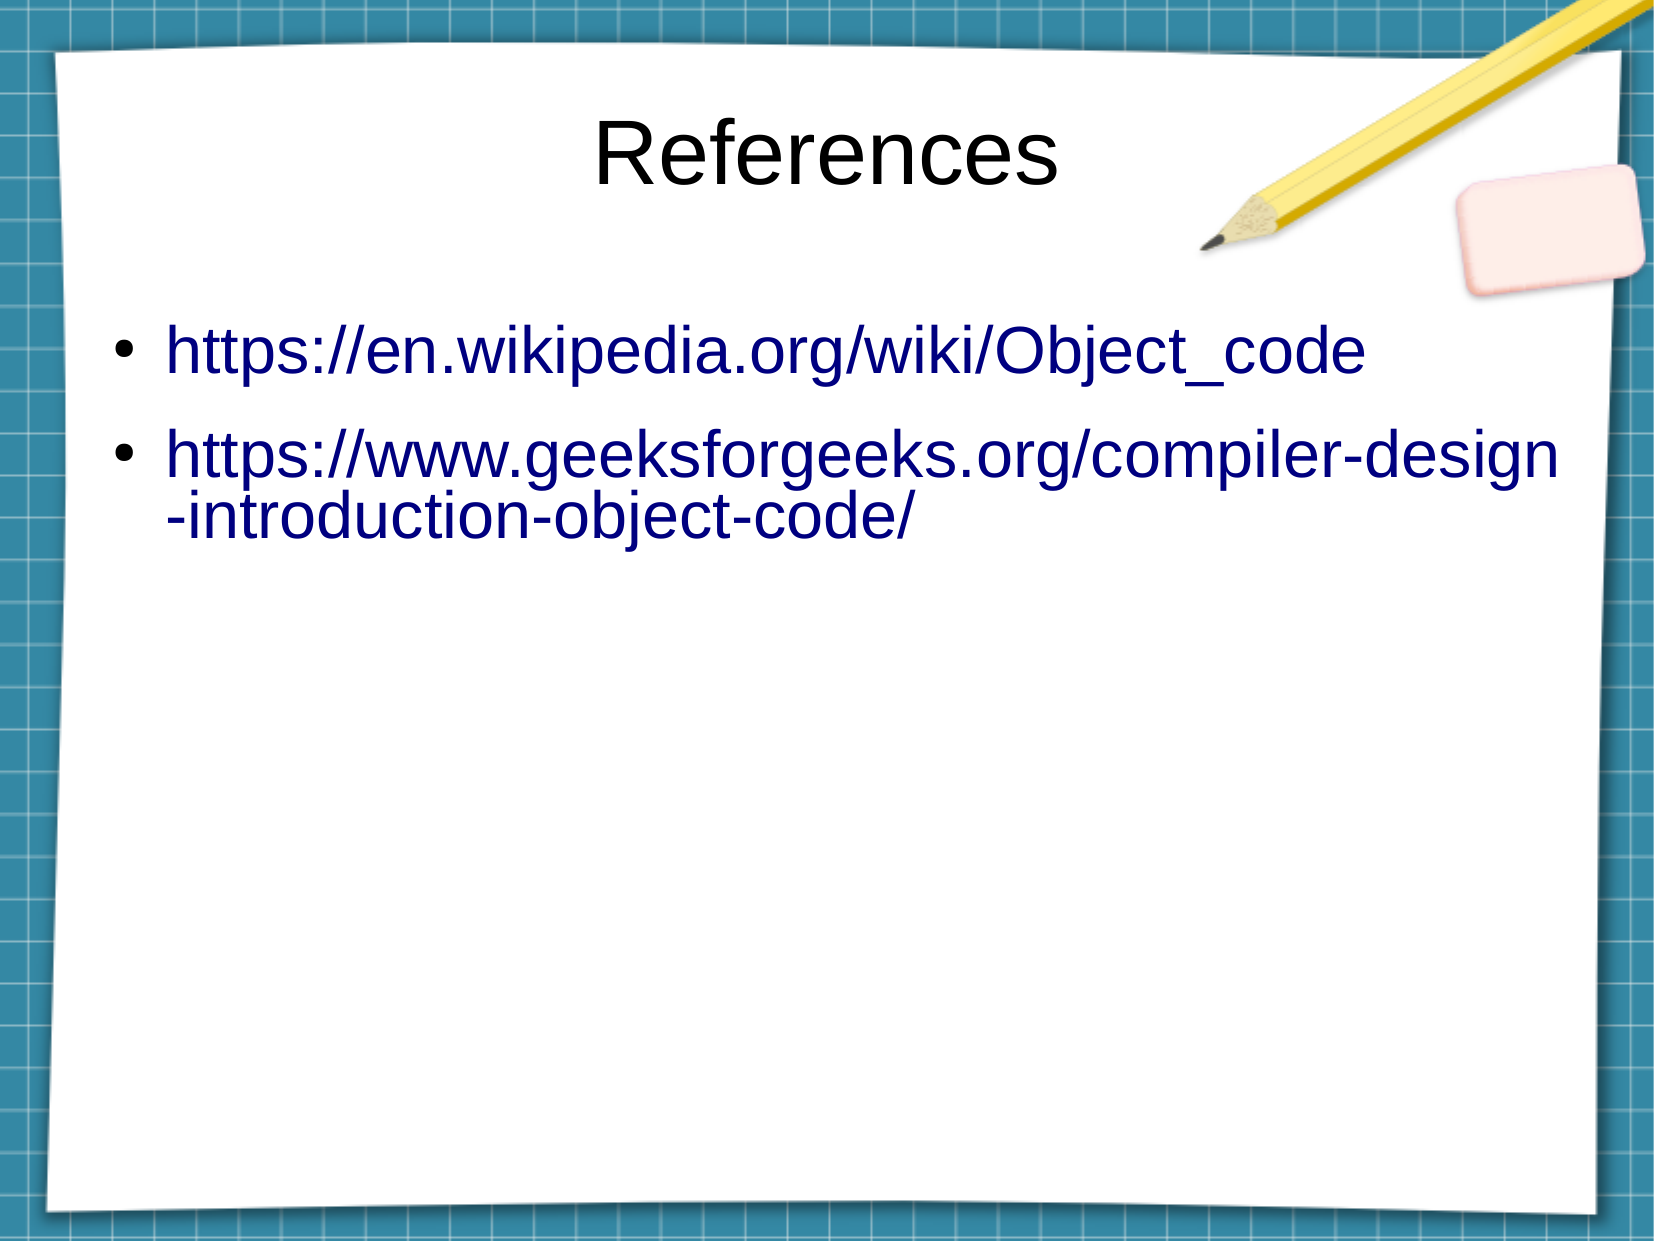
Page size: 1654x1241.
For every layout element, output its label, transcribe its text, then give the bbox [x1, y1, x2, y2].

picture [0, 0, 1654, 1241]
list https://en.wikipedia.org/wiki/Object_code https://www.geeksforgeeks.org/compiler-design-introduction-object-code/ [94, 312, 1583, 1033]
title References [82, 49, 1571, 257]
